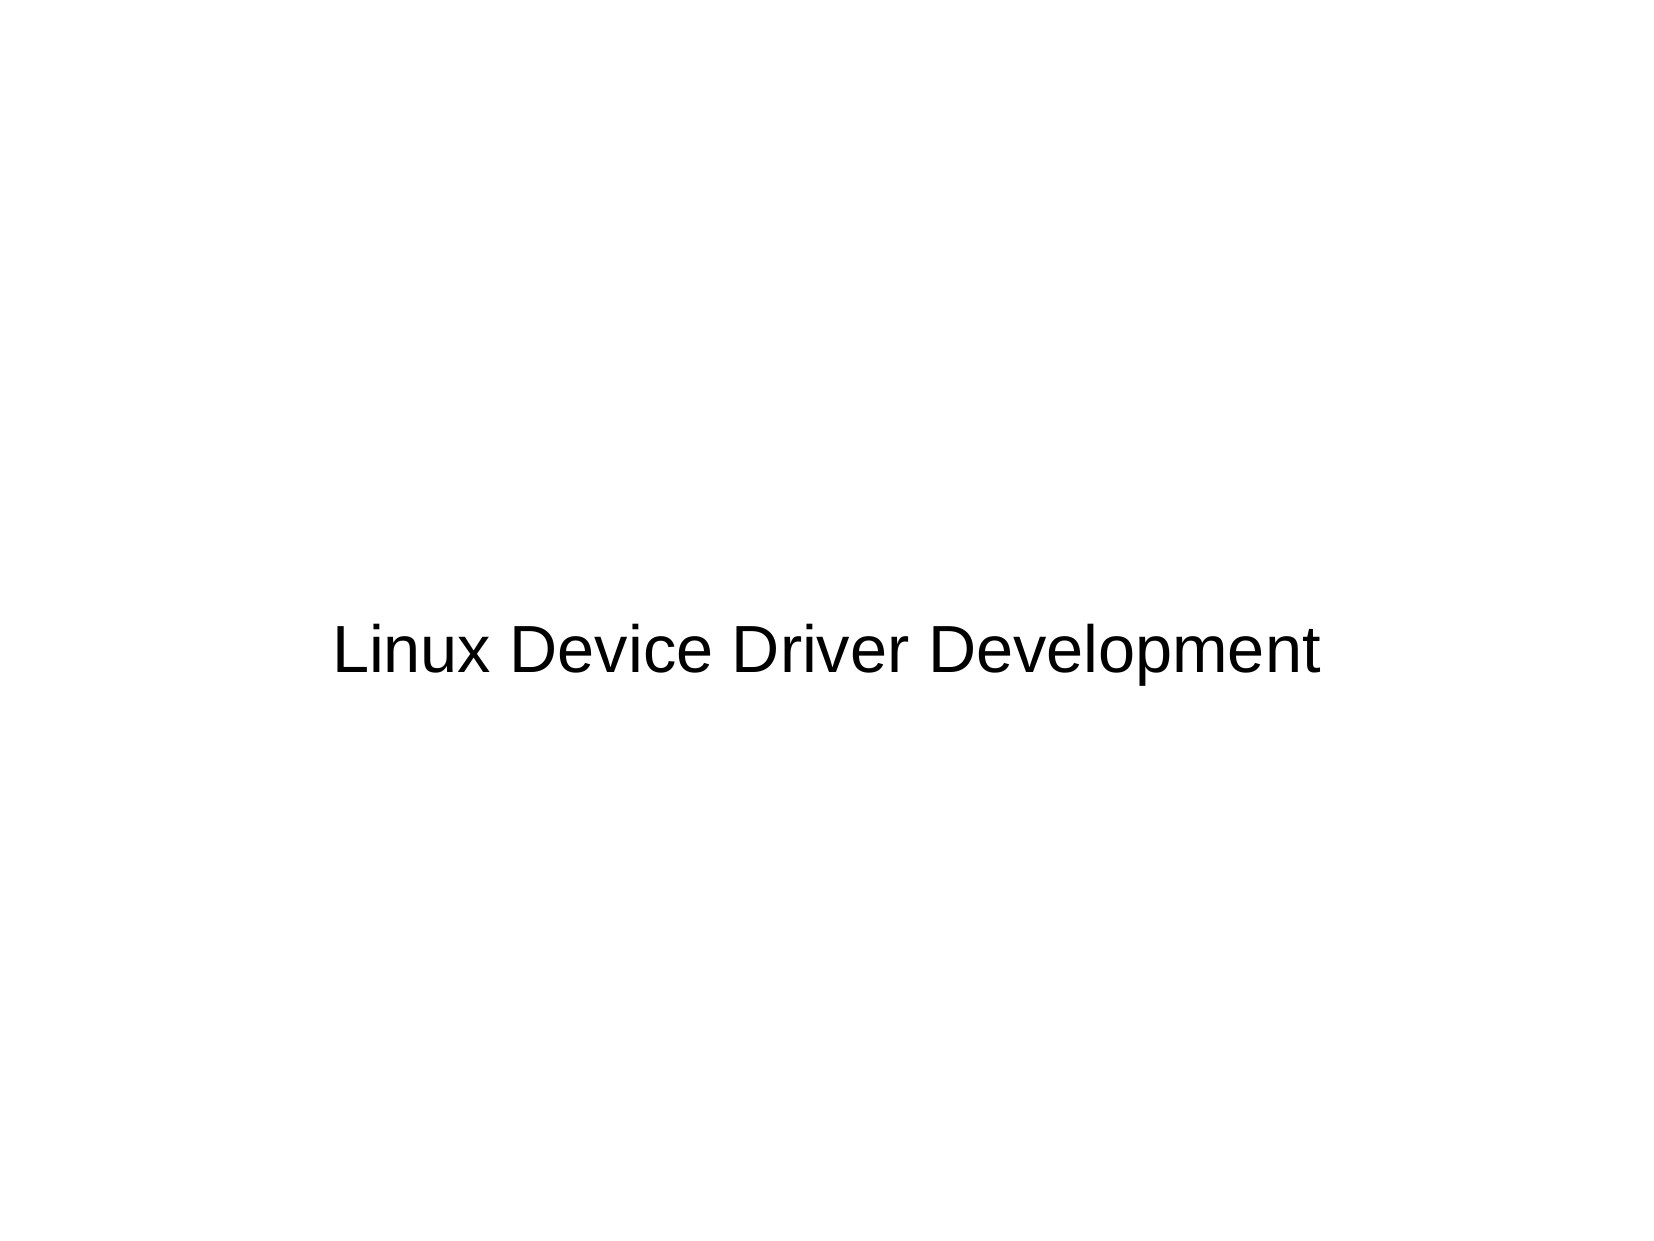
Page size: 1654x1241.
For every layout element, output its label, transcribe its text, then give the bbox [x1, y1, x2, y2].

subtitle Linux Device Driver Development [82, 290, 1571, 1010]
